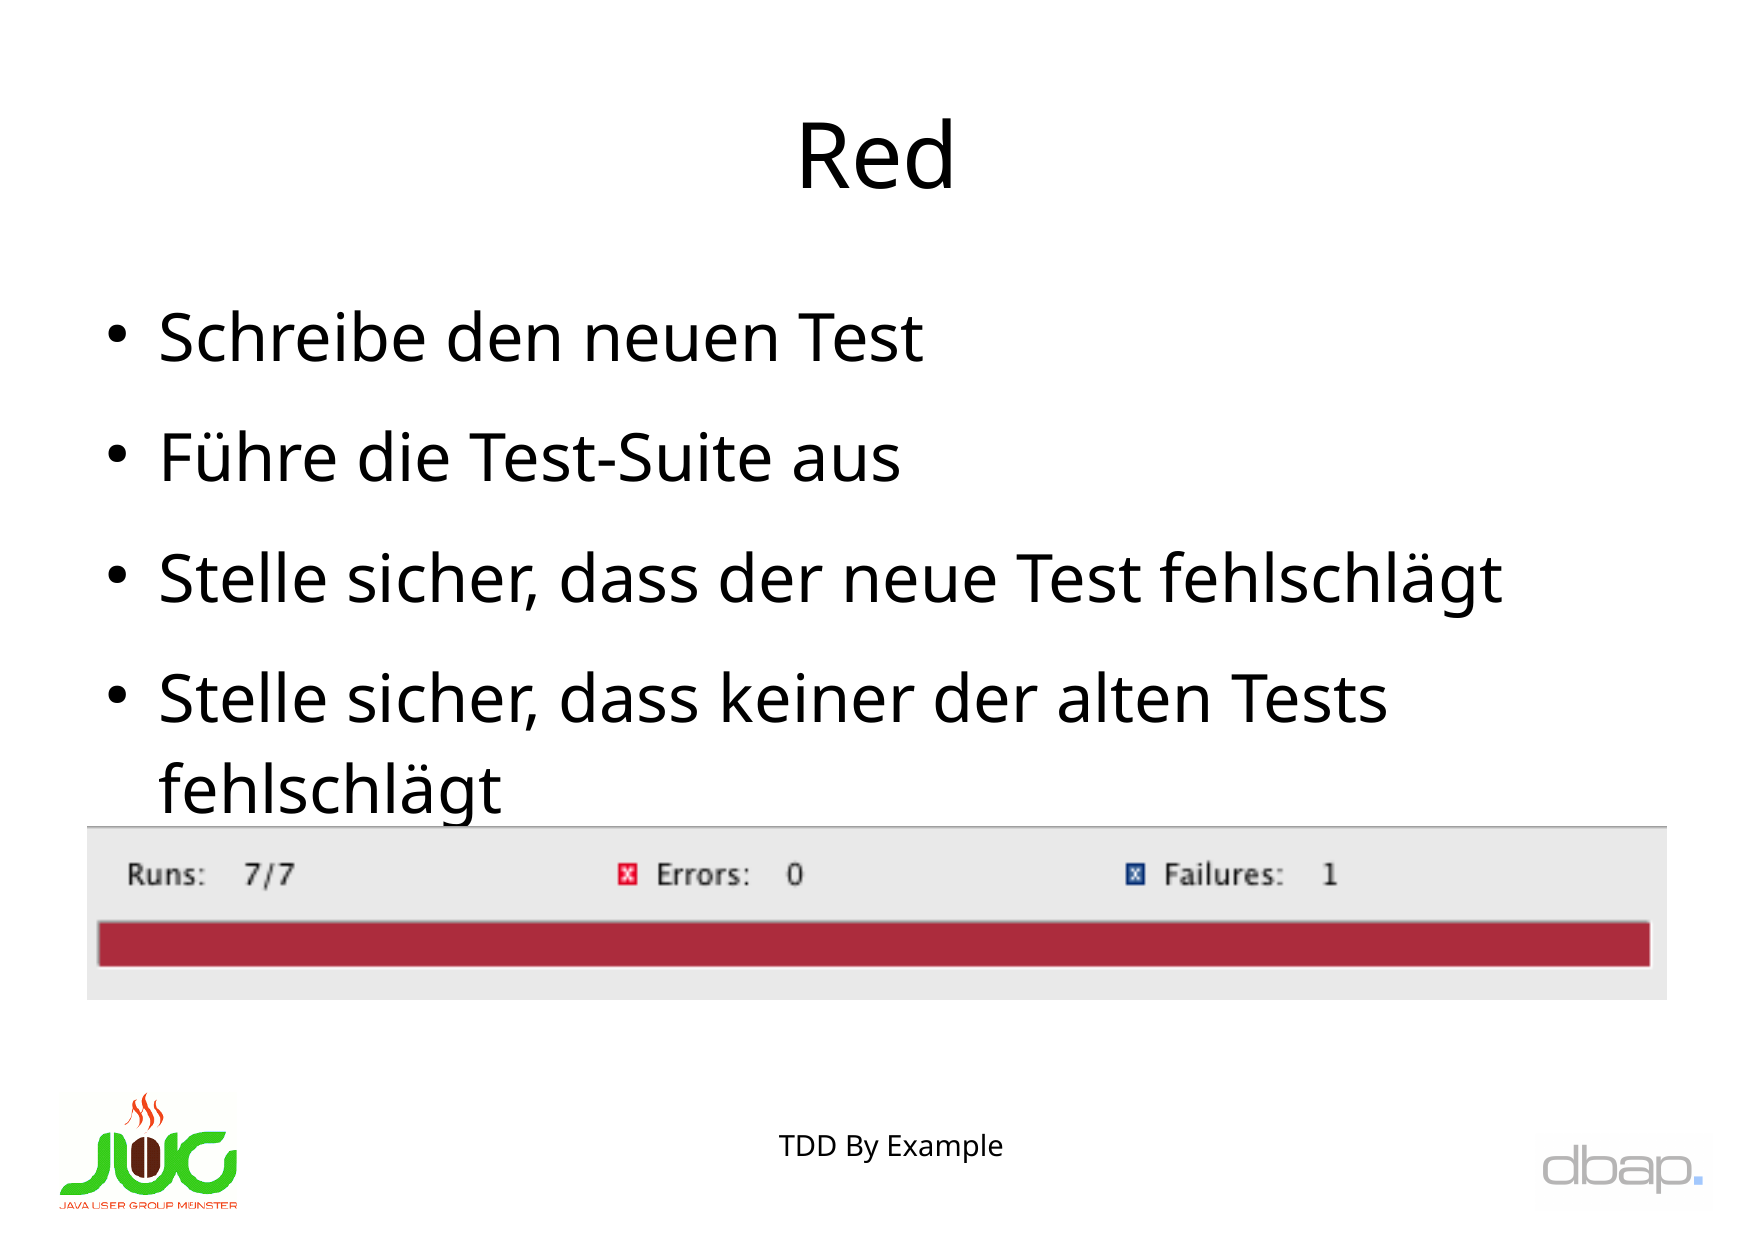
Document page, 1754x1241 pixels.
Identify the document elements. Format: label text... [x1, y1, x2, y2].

title Red [87, 49, 1667, 257]
picture [1535, 1133, 1713, 1211]
picture [59, 1092, 237, 1209]
picture [87, 826, 1667, 1000]
list Schreibe den neuen Test Führe die Test-Suite aus Stelle sicher, dass der neue Test fehlschlägt Stelle sicher, dass keiner der alten Tests fehlschlägt [87, 290, 1667, 751]
